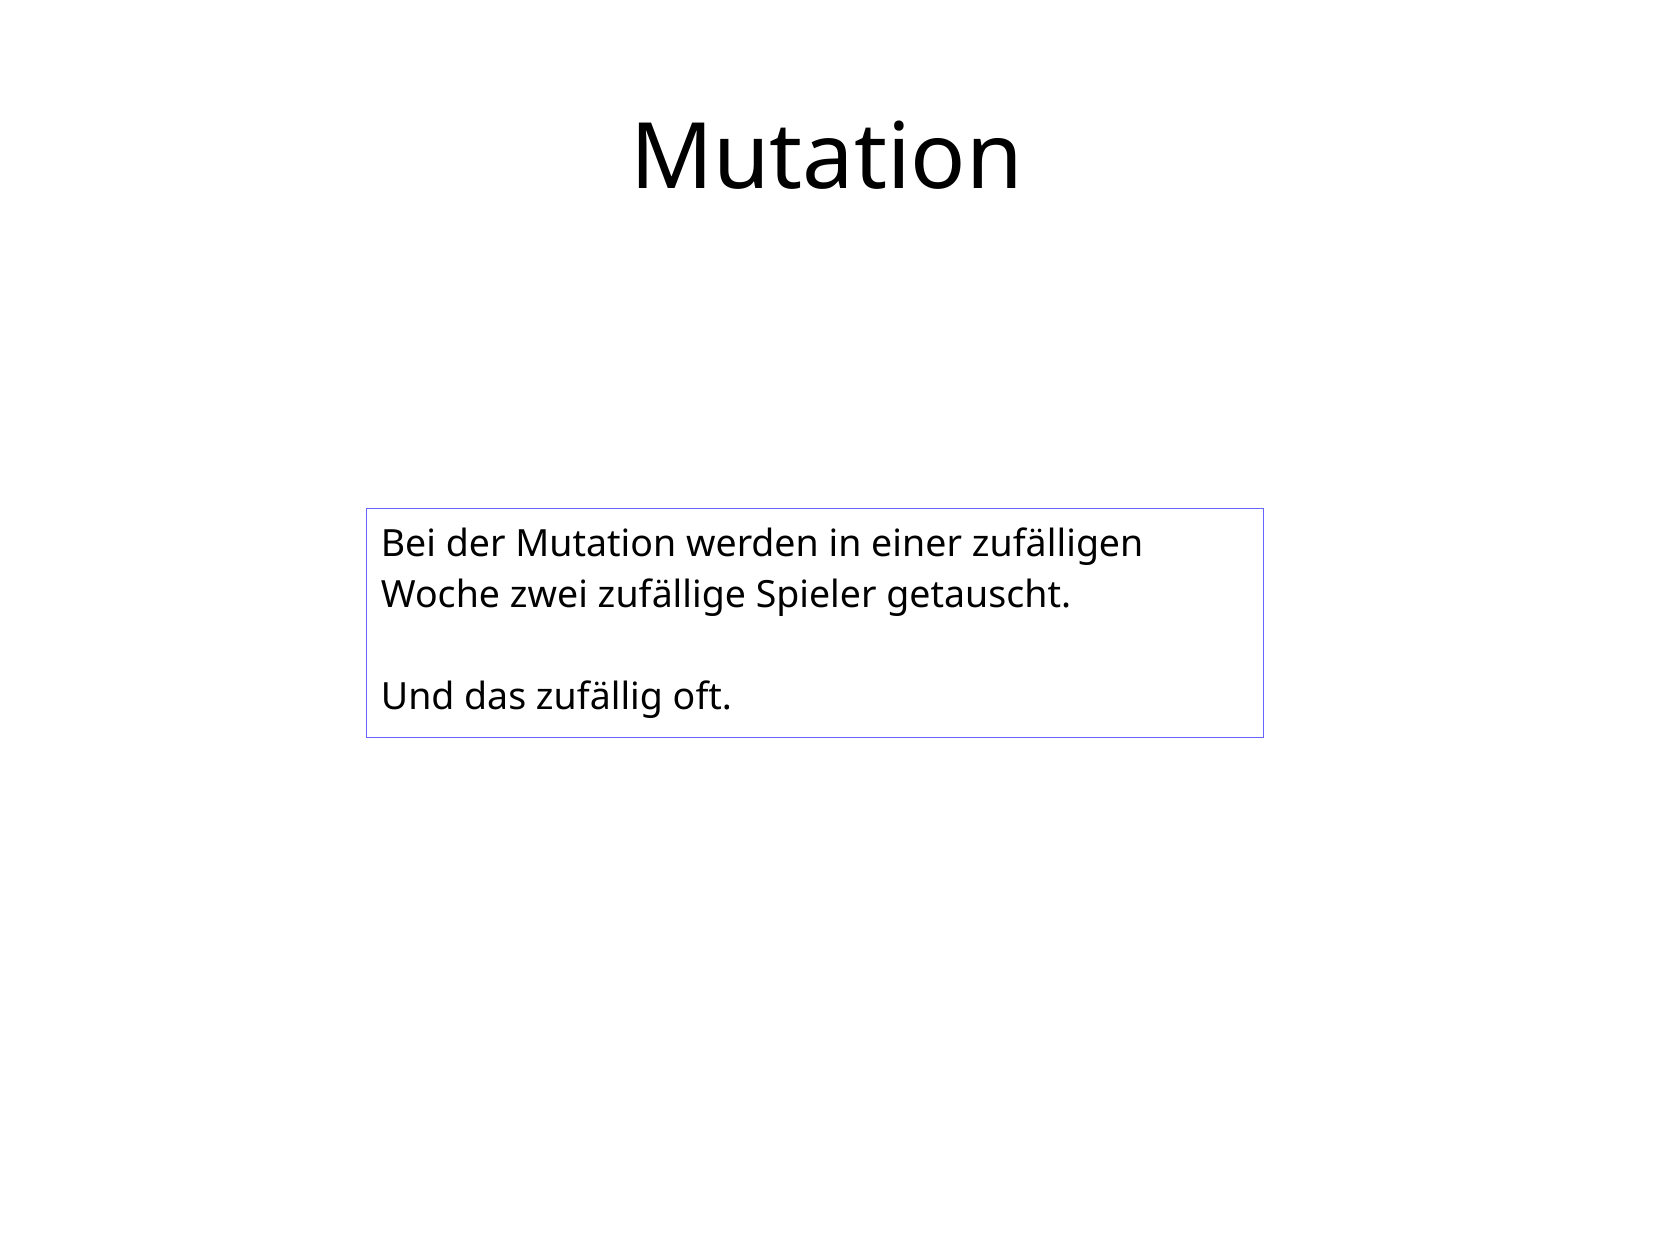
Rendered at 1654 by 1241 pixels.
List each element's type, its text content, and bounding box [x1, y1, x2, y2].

text_box Bei der Mutation werden in einer zufälligen Woche zwei zufällige Spieler getauscht. Und das zufällig oft. [366, 508, 1264, 738]
title Mutation [82, 49, 1571, 257]
